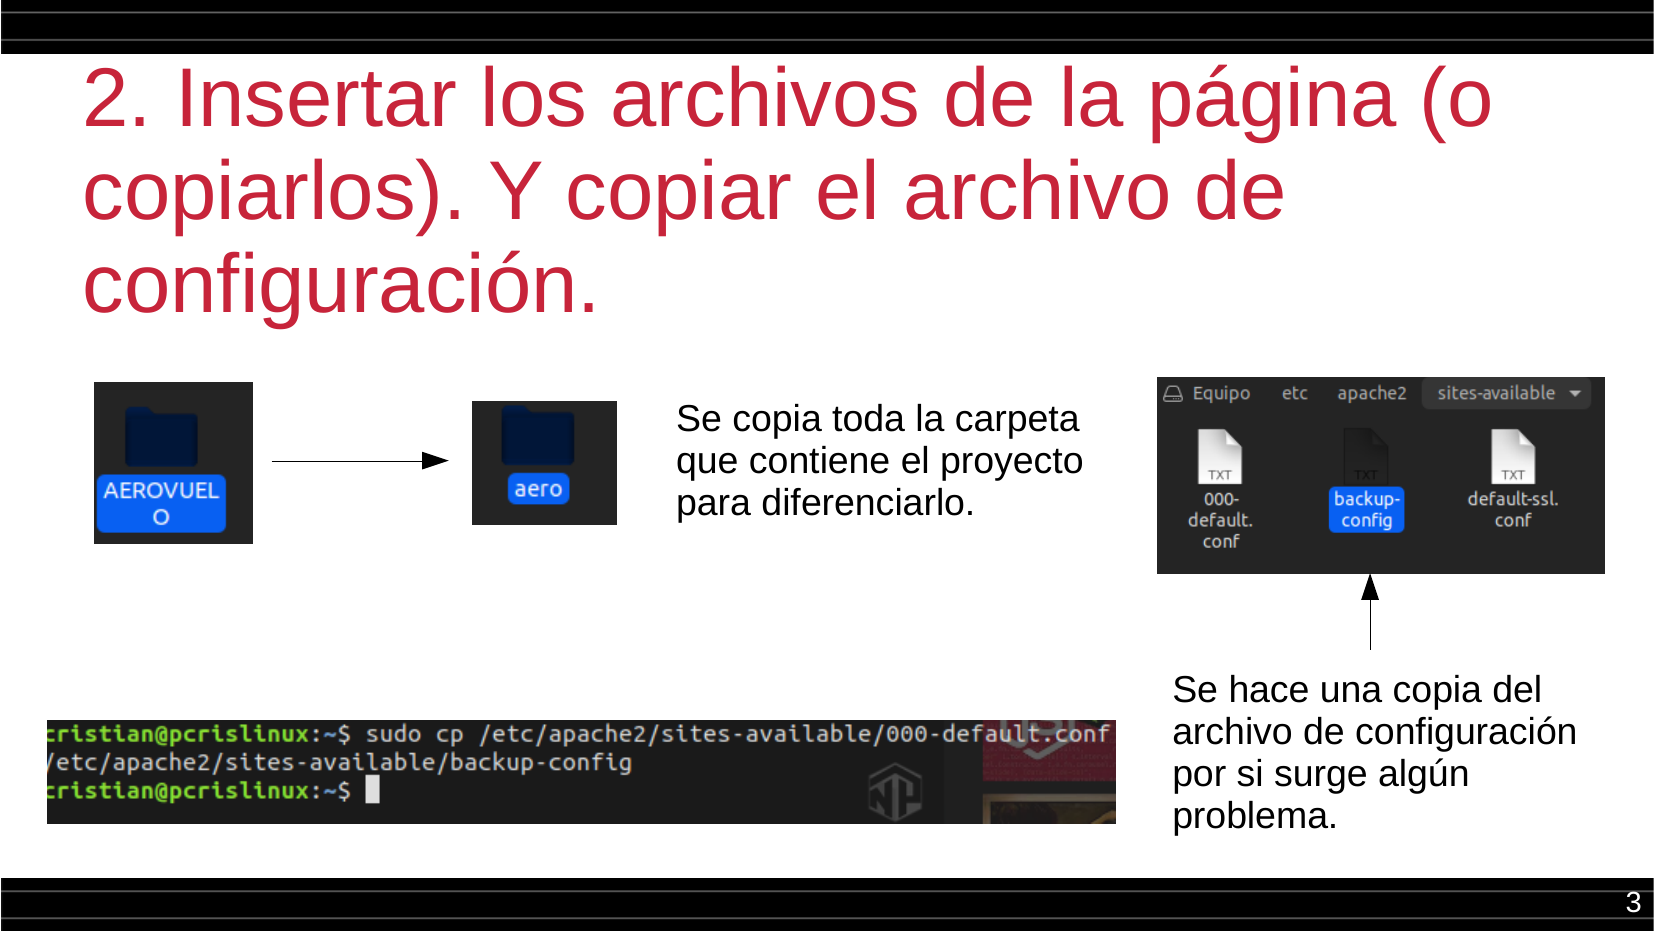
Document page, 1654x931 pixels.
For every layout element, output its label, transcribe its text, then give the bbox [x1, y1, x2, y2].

picture [472, 401, 617, 525]
picture [1, 878, 1654, 931]
title 2. Insertar los archivos de la página (o copiarlos). Y copiar el archivo de configuración. [82, 51, 1571, 331]
picture [1157, 377, 1605, 574]
text_box Se hace una copia del archivo de configuración por si surge algún problema. [1157, 661, 1607, 845]
text_box Se copia toda la carpeta que contiene el proyecto para diferenciarlo. [661, 389, 1134, 531]
picture [47, 720, 1116, 824]
picture [94, 382, 253, 544]
picture [1, 0, 1654, 54]
